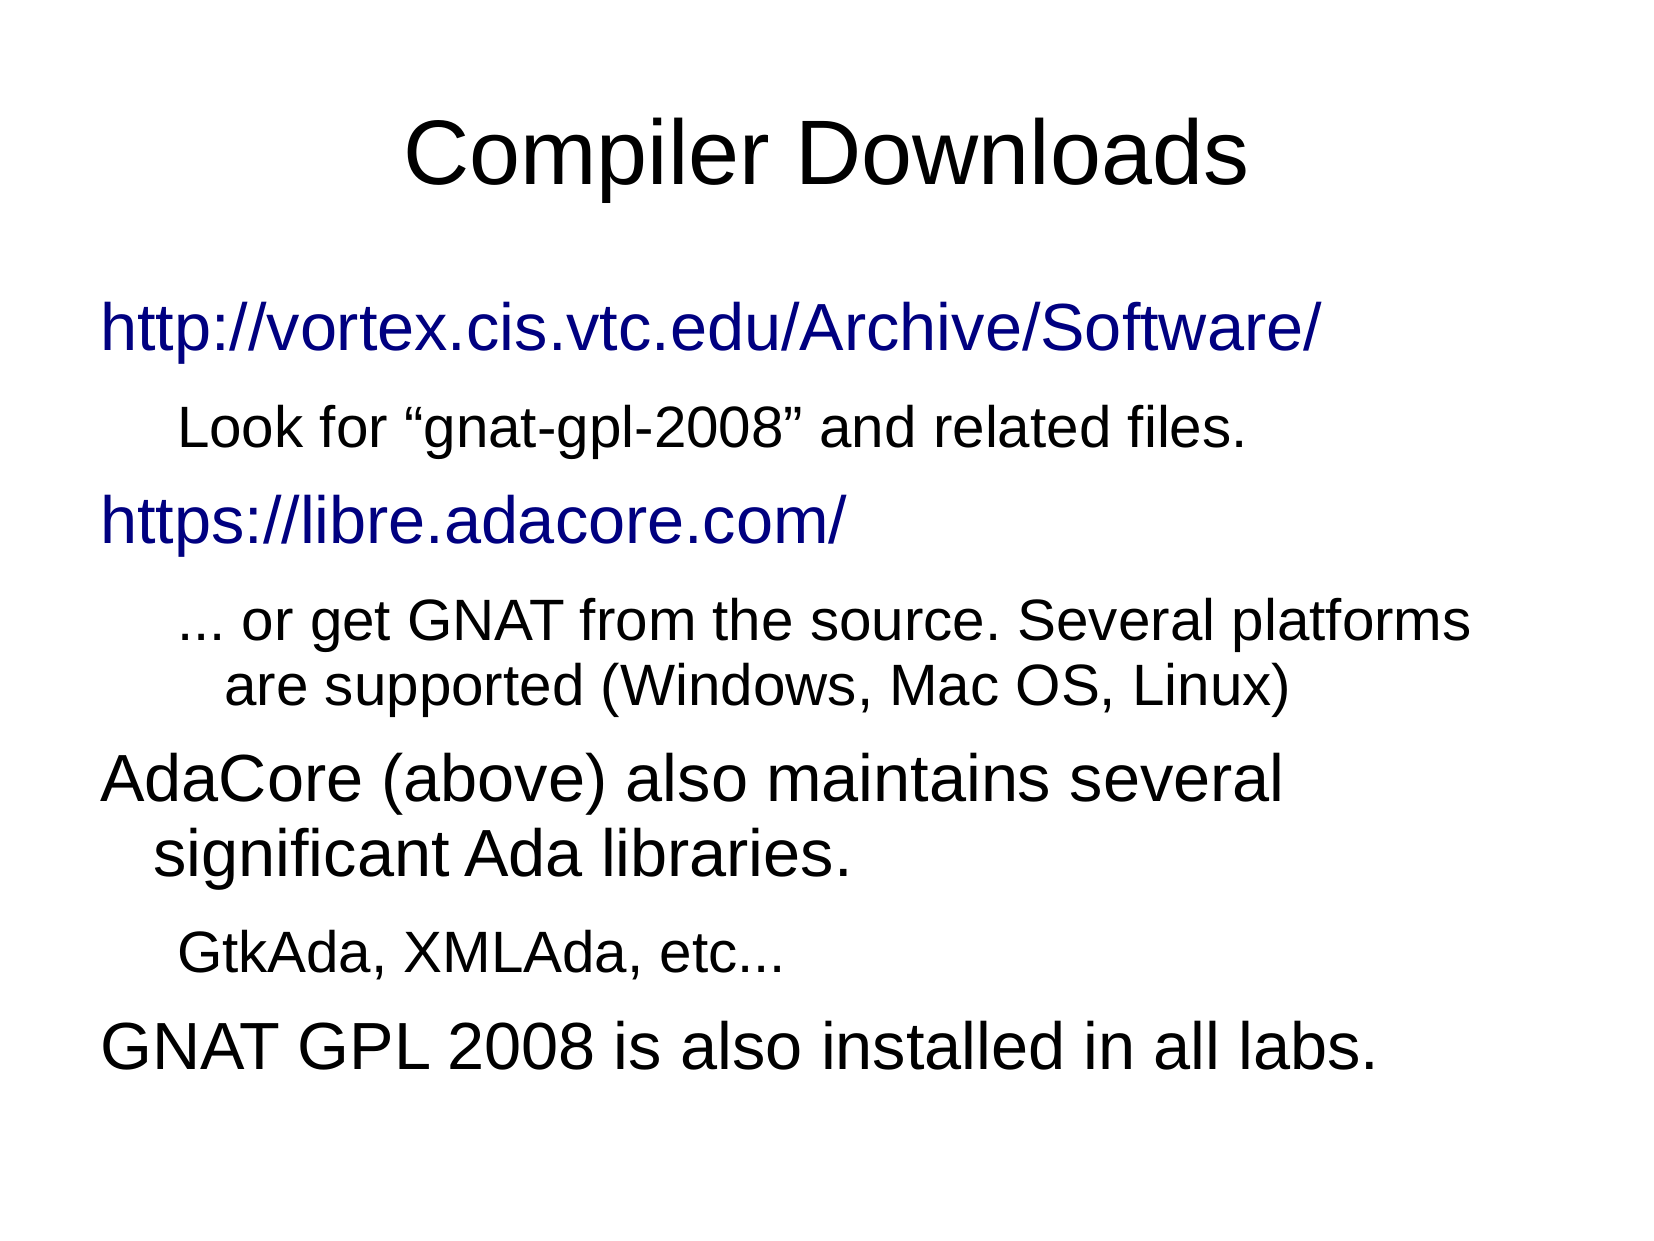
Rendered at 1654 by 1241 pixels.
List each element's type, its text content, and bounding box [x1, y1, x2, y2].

list http://vortex.cis.vtc.edu/Archive/Software/ Look for “gnat-gpl-2008” and related files. https://libre.adacore.com/ ... or get GNAT from the source. Several platforms are supported (Windows, Mac OS, Linux) AdaCore (above) also maintains several significant Ada libraries. GtkAda, XMLAda, etc... GNAT GPL 2008 is also installed in all labs. [82, 290, 1571, 1094]
title Compiler Downloads [82, 56, 1571, 250]
